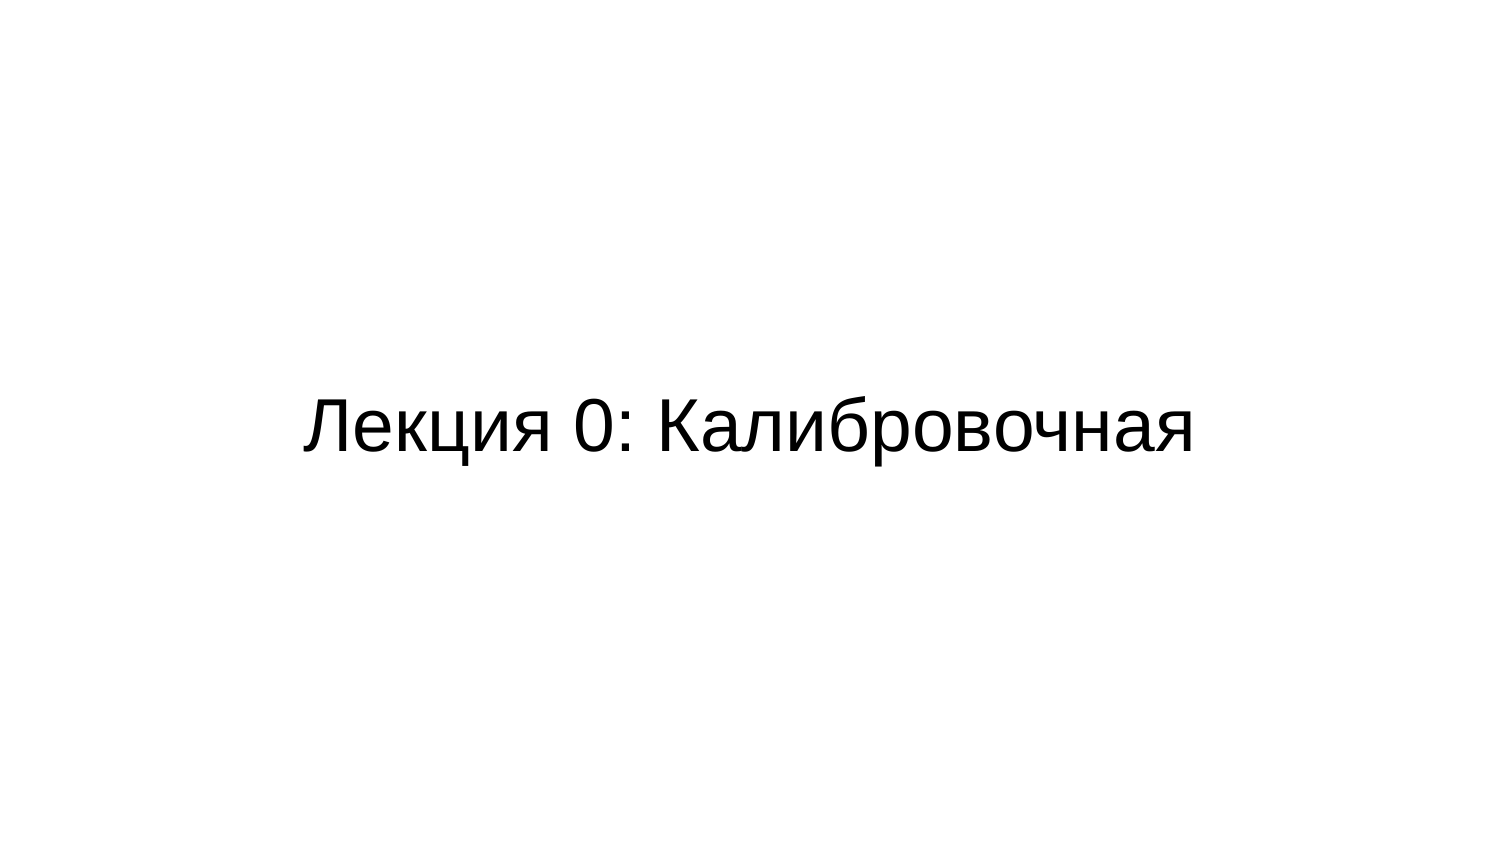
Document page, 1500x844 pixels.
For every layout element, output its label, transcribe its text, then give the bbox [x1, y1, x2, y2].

title Лекция 0: Калибровочная [51, 352, 1449, 491]
